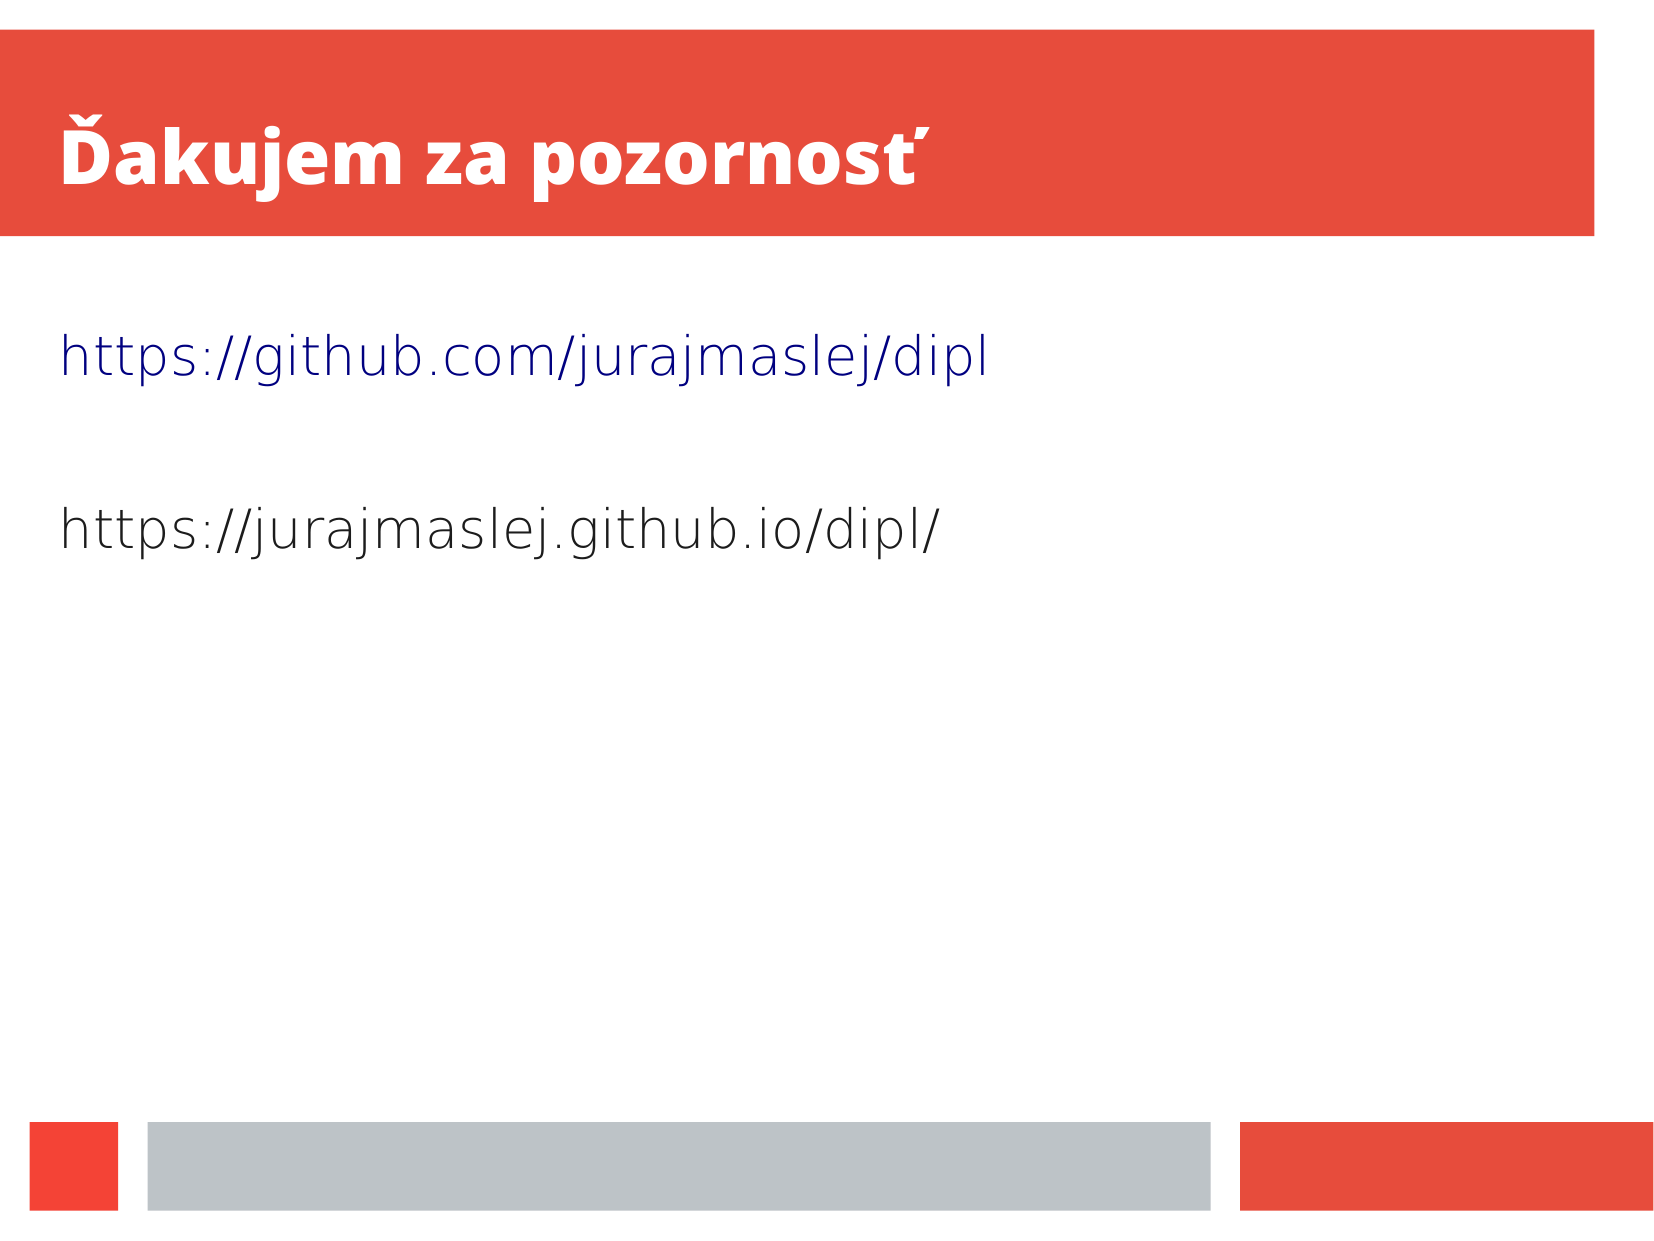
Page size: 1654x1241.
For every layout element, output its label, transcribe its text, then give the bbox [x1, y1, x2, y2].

title Ďakujem za pozornosť [59, 59, 1595, 207]
list https://github.com/jurajmaslej/dipl https://jurajmaslej.github.io/dipl/ [59, 324, 1565, 1093]
